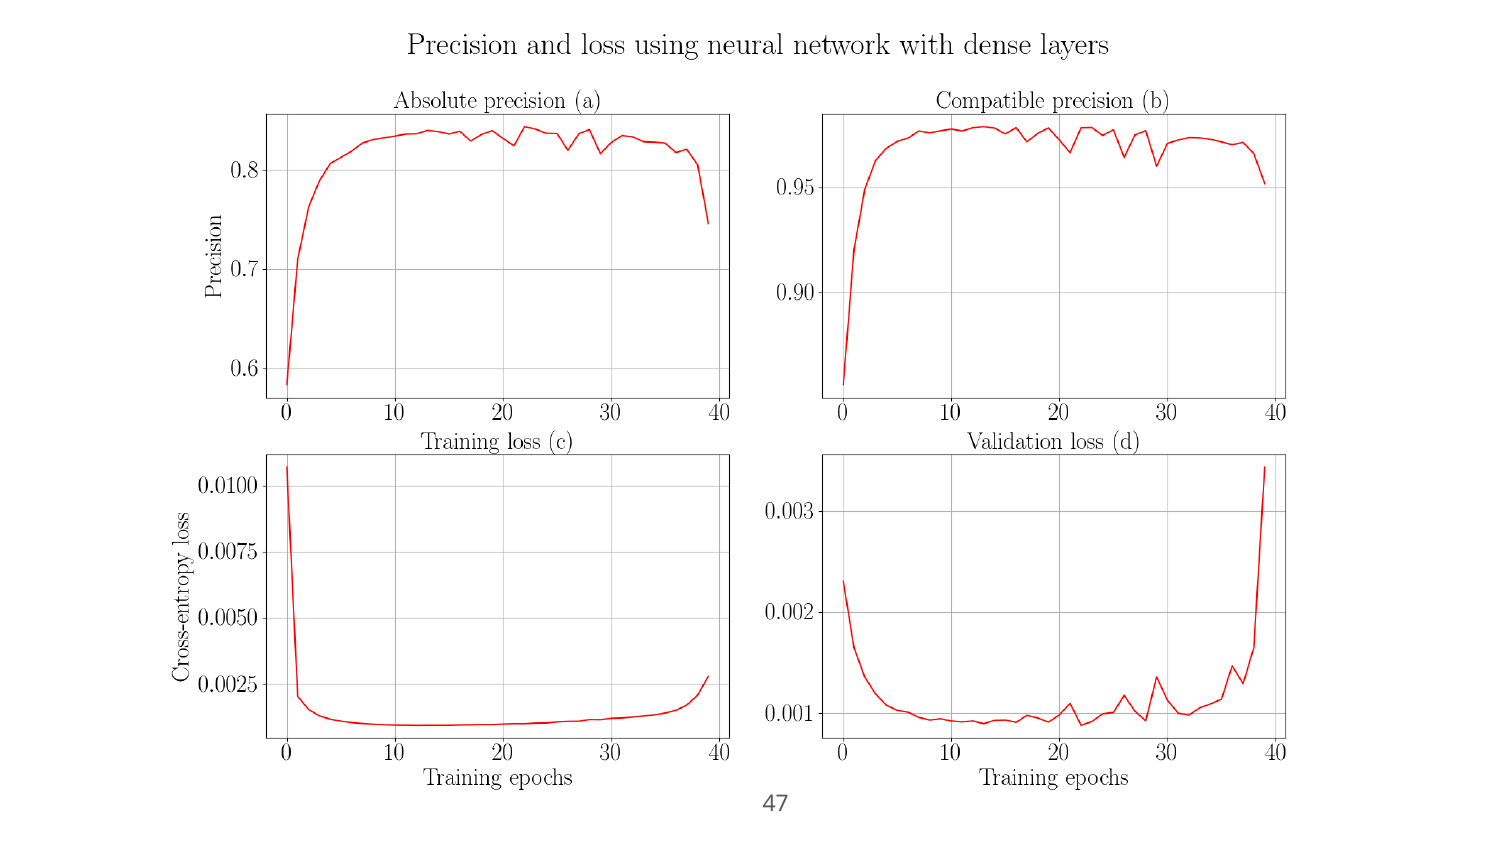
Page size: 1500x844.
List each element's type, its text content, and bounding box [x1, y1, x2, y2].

slide_number <number> [714, 771, 805, 837]
picture [101, 16, 1417, 827]
